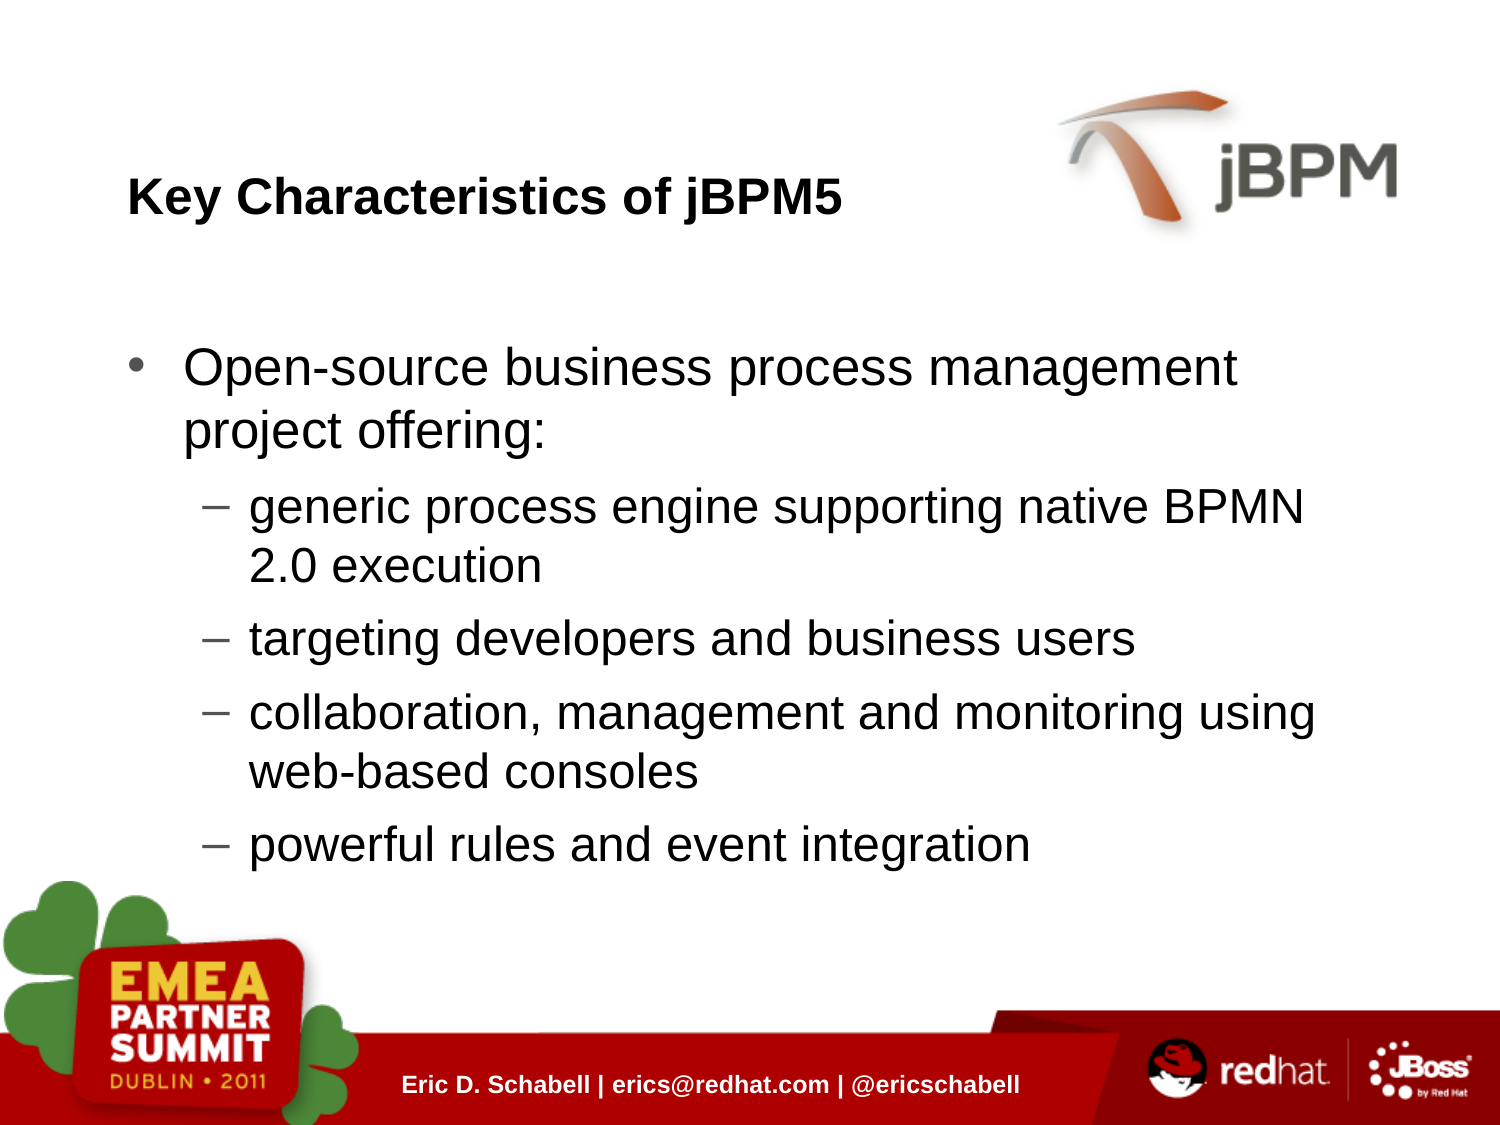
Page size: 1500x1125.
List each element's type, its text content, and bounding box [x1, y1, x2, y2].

picture [1012, 48, 1461, 263]
picture [0, 881, 1500, 1125]
list Open-source business process management project offering: generic process engine supporting native BPMN 2.0 execution targeting developers and business users collaboration, management and monitoring using web-based consoles powerful rules and event integration [112, 324, 1388, 1001]
title Key Characteristics of jBPM5 [112, 75, 1388, 312]
